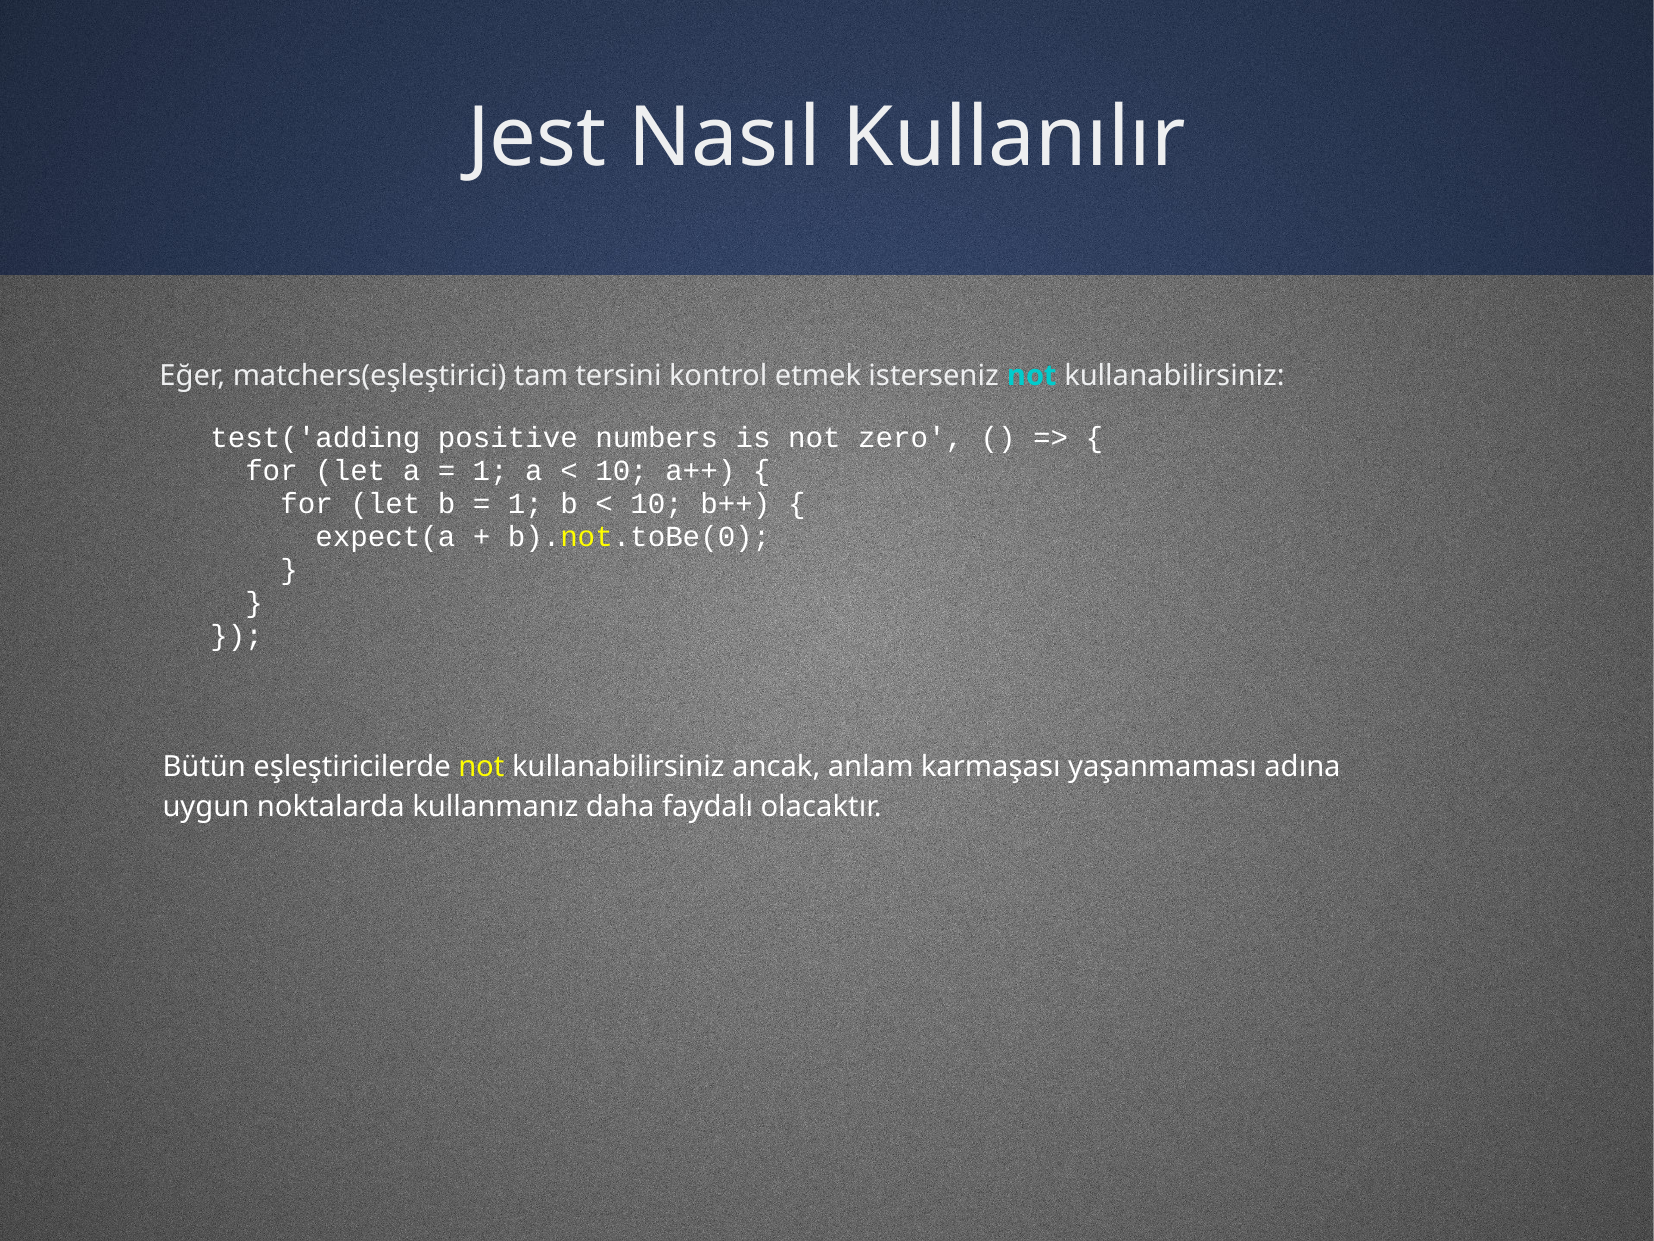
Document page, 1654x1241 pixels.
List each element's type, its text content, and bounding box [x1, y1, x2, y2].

text_box test('adding positive numbers is not zero', () => { for (let a = 1; a < 10; a++) { for (let b = 1; b < 10; b++) { expect(a + b).not.toBe(0); } } }); [195, 415, 1118, 662]
picture [0, 0, 1654, 1241]
text_box Bütün eşleştiricilerde not kullanabilirsiniz ancak, anlam karmaşası yaşanmaması adına uygun noktalarda kullanmanız daha faydalı olacaktır. [147, 738, 1447, 822]
title Jest Nasıl Kullanılır [88, 29, 1565, 237]
list Eğer, matchers(eşleştirici) tam tersini kontrol etmek isterseniz not kullanabilirsiniz: [88, 354, 1565, 1063]
